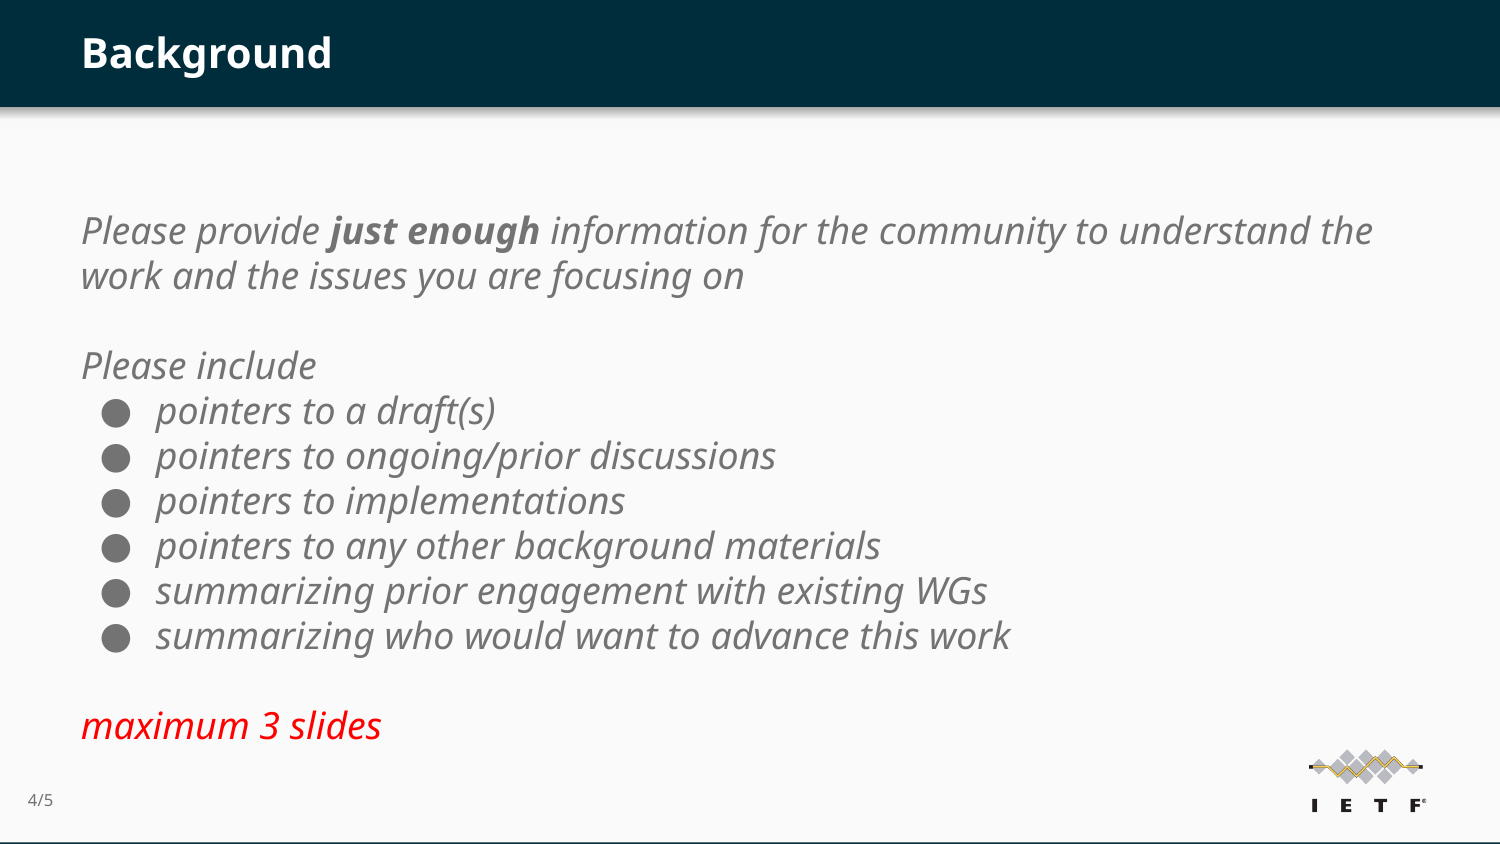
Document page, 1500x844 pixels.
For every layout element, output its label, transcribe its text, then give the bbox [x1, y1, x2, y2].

picture [1299, 762, 1436, 820]
title Background [65, 2, 1464, 102]
text_box Please provide just enough information for the community to understand the work and the issues you are focusing on Please include pointers to a draft(s) pointers to ongoing/prior discussions pointers to implementations pointers to any other background materials summarizing prior engagement with existing WGs summarizing who would want to advance this work maximum 3 slides [65, 191, 1464, 762]
